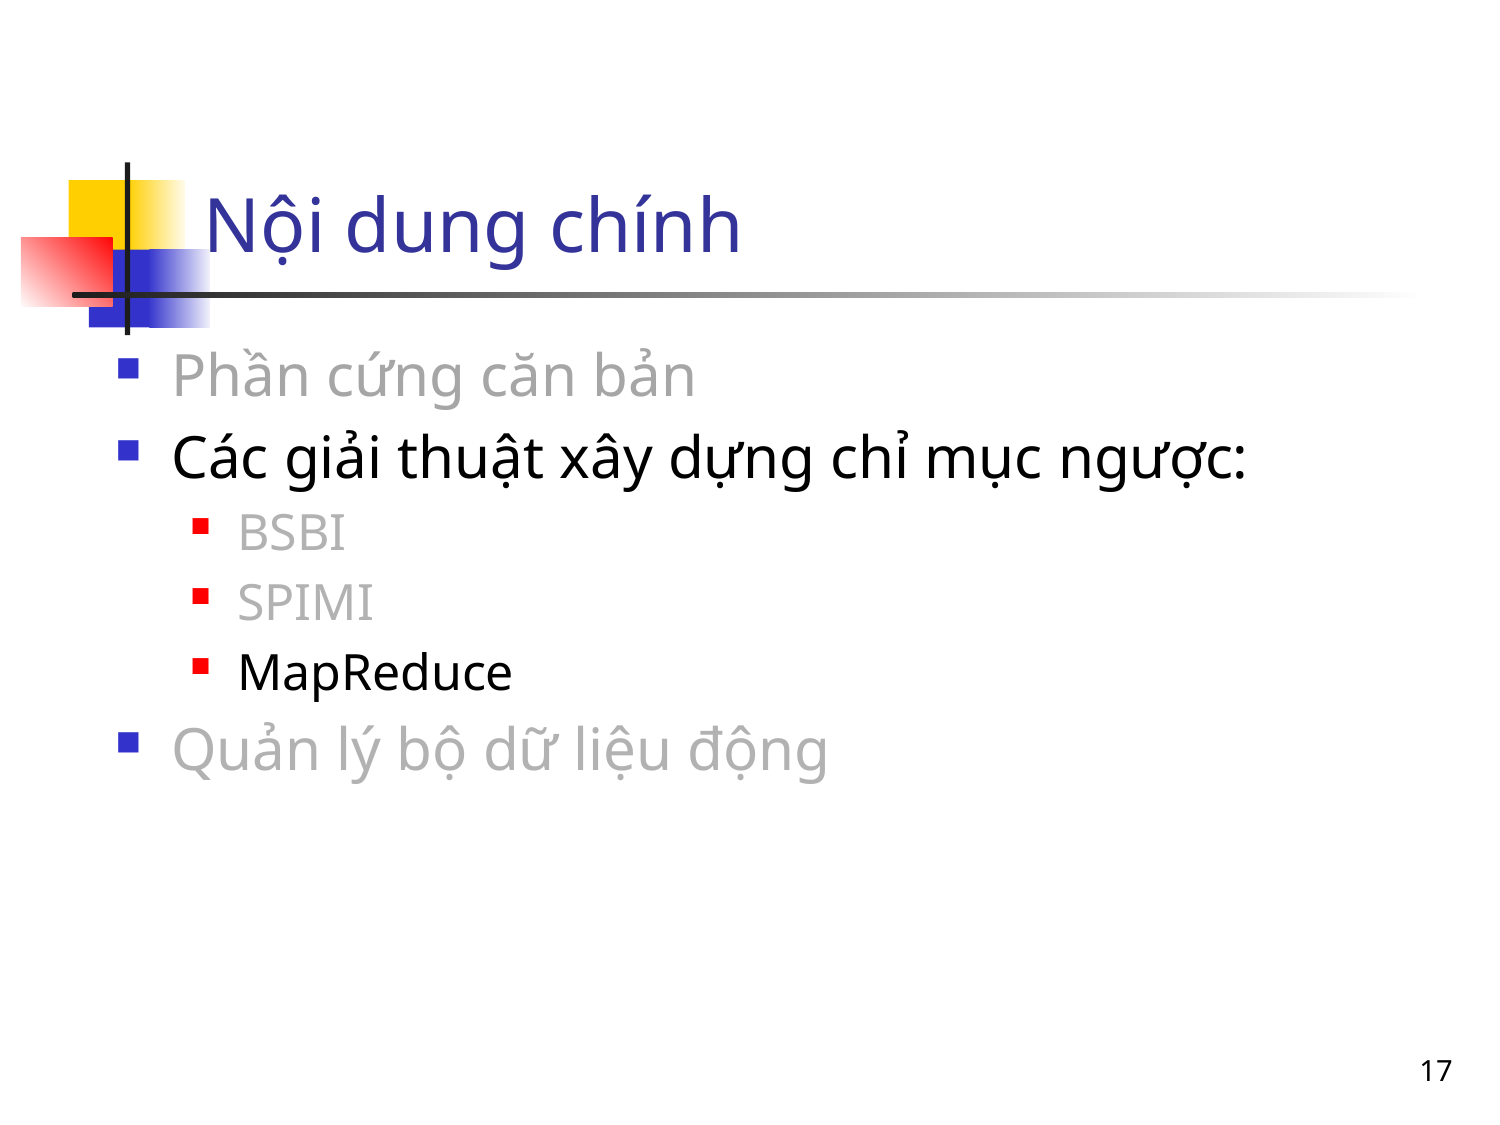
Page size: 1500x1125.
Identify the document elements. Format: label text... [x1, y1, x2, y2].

list Phần cứng căn bản Các giải thuật xây dựng chỉ mục ngược: BSBI SPIMI MapReduce Quản lý bộ dữ liệu động [100, 331, 1469, 1006]
title Nội dung chính [188, 35, 1468, 275]
slide_number <number> [1155, 1024, 1468, 1100]
